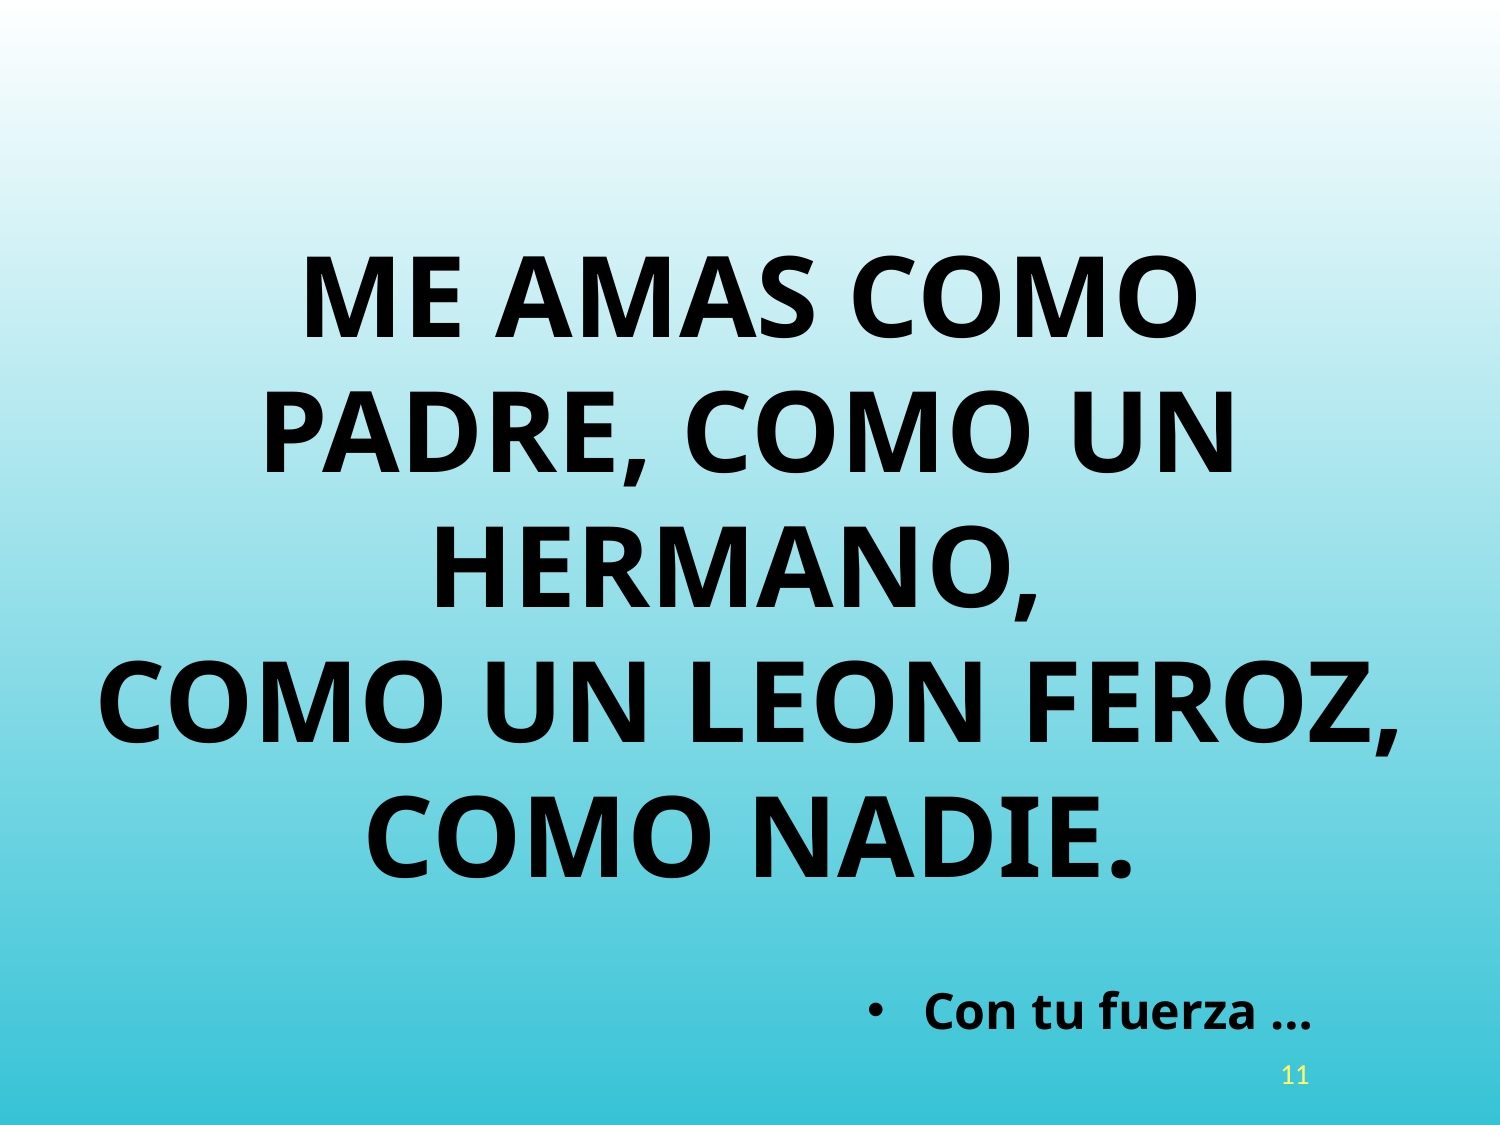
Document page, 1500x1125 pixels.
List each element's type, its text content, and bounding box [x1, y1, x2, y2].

text_box <número> [974, 1042, 1325, 1103]
title ME AMAS COMO PADRE, COMO UN HERMANO, COMO UN LEON FEROZ, COMO NADIE. [75, 468, 1426, 657]
text_box Con tu fuerza … [616, 971, 1329, 1055]
